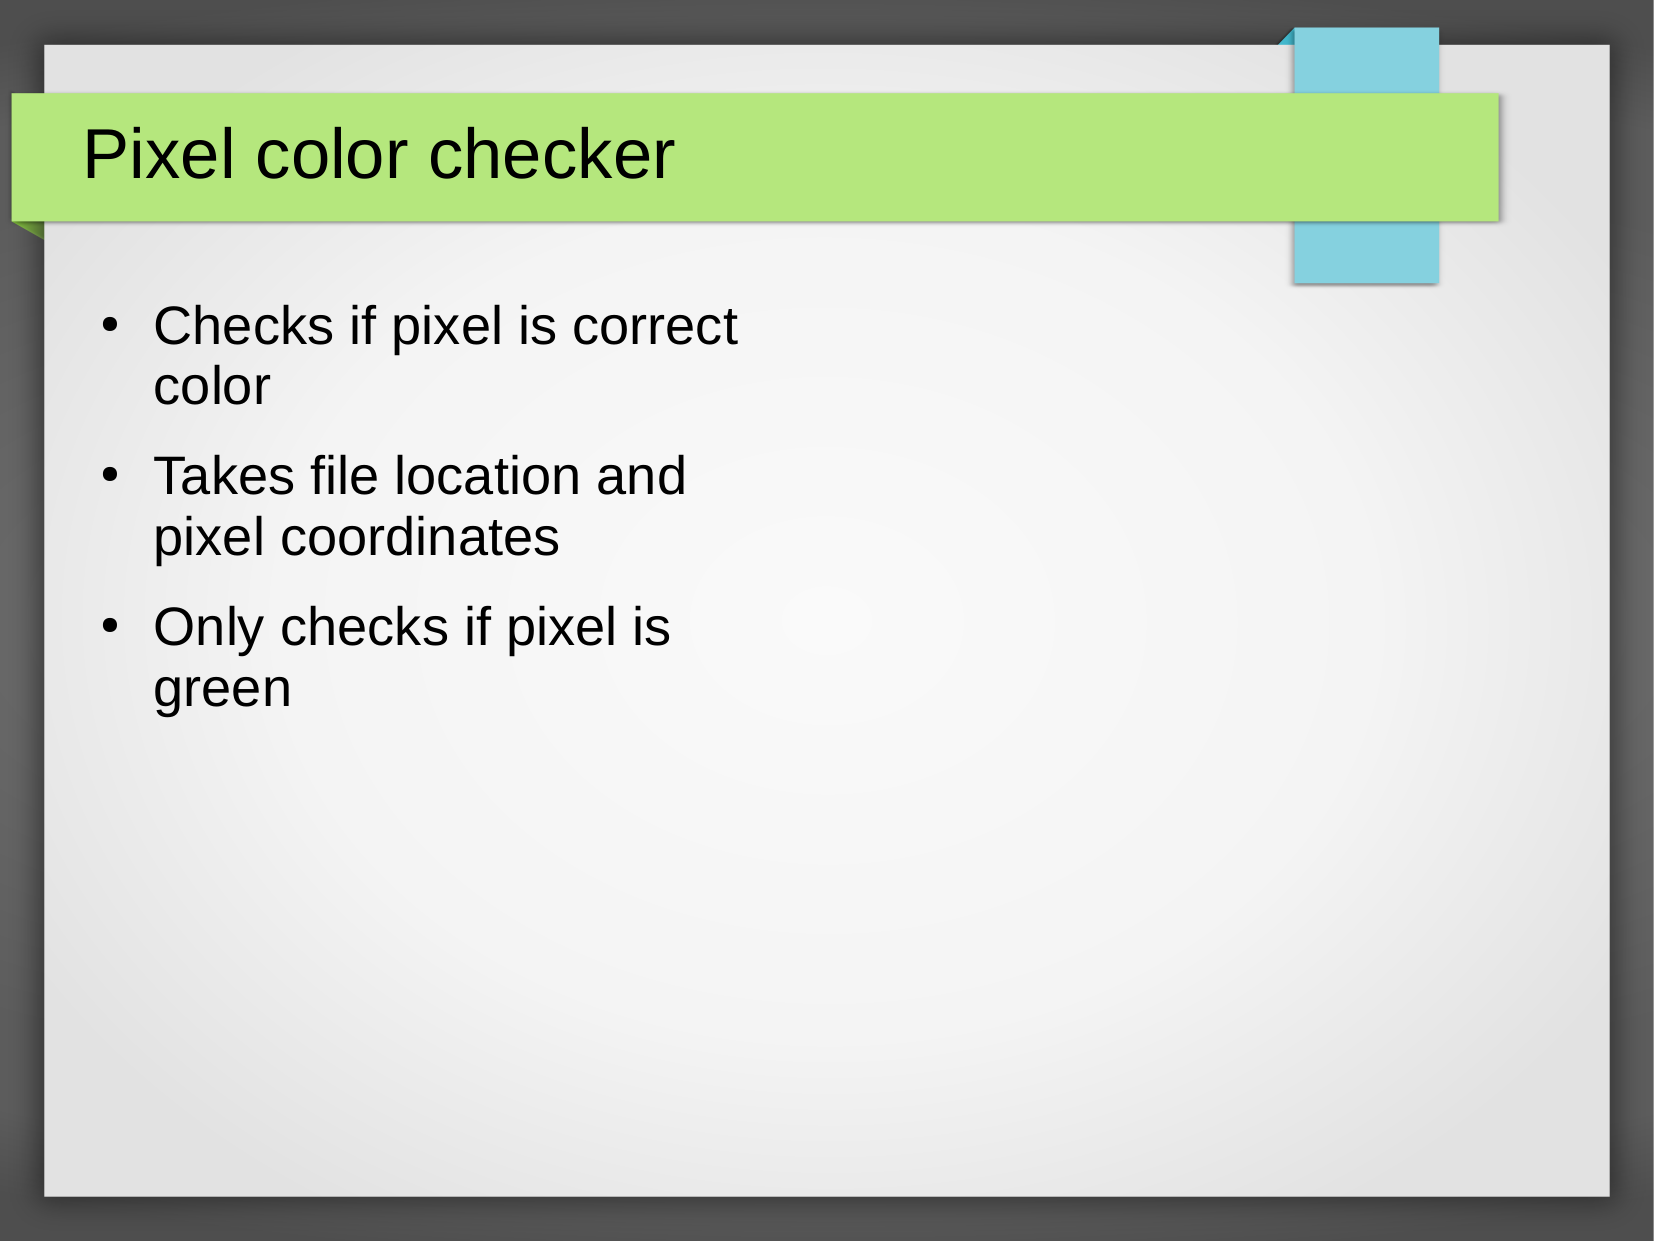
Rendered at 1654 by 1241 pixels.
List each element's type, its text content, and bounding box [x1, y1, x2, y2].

picture [0, 0, 1654, 1241]
list Checks if pixel is correct color Takes file location and pixel coordinates Only checks if pixel is green [82, 295, 809, 1015]
title Pixel color checker [82, 94, 1264, 213]
